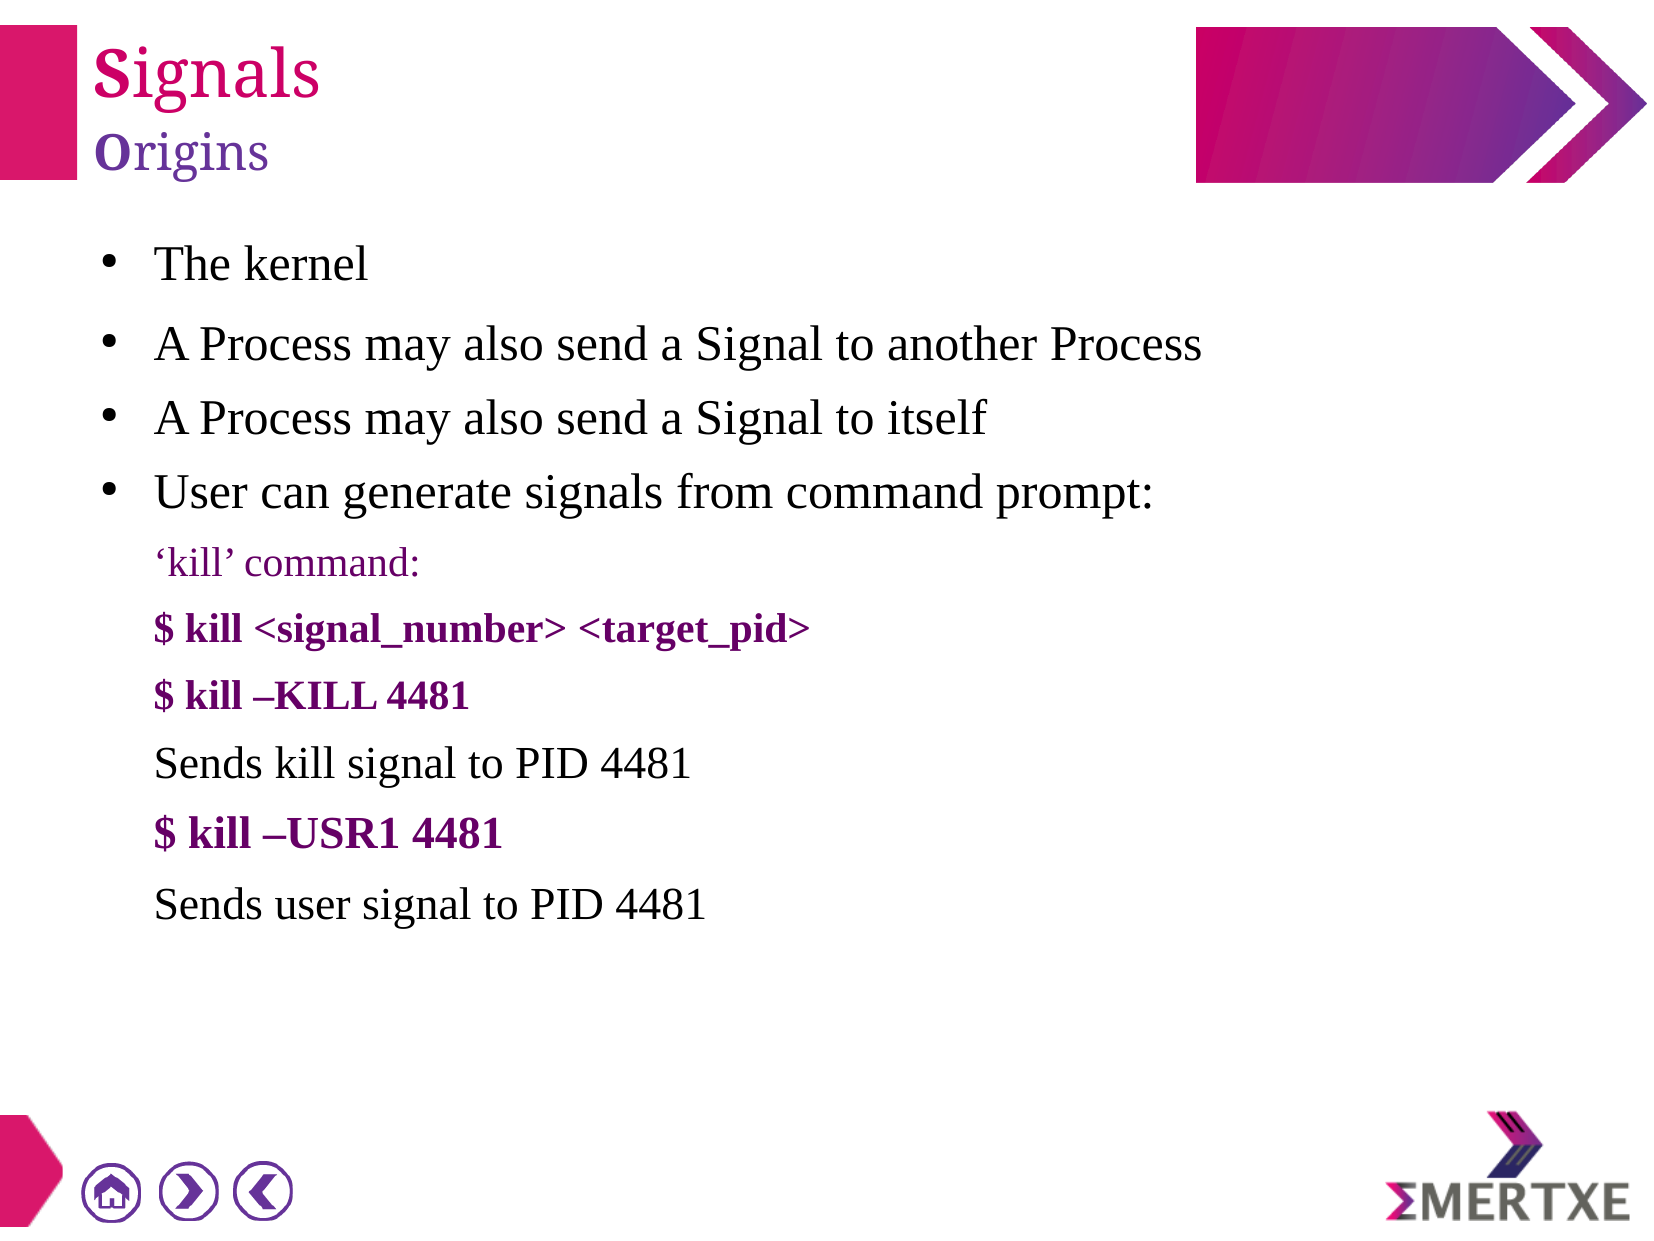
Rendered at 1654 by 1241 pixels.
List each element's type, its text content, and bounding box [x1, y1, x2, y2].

picture [1571, 27, 1647, 183]
picture [1385, 1107, 1631, 1221]
title Signals Origins [93, 2, 1571, 210]
picture [159, 1161, 219, 1221]
list The kernel A Process may also send a Signal to another Process A Process may also send a Signal to itself User can generate signals from command prompt: ‘kill’ command: $ kill <signal_number> <target_pid> $ kill –KILL 4481 Sends kill signal to PID 4481 $ kill –USR1 4481 Sends user signal to PID 4481 [82, 240, 1571, 1094]
picture [81, 1163, 141, 1223]
picture [233, 1161, 293, 1221]
